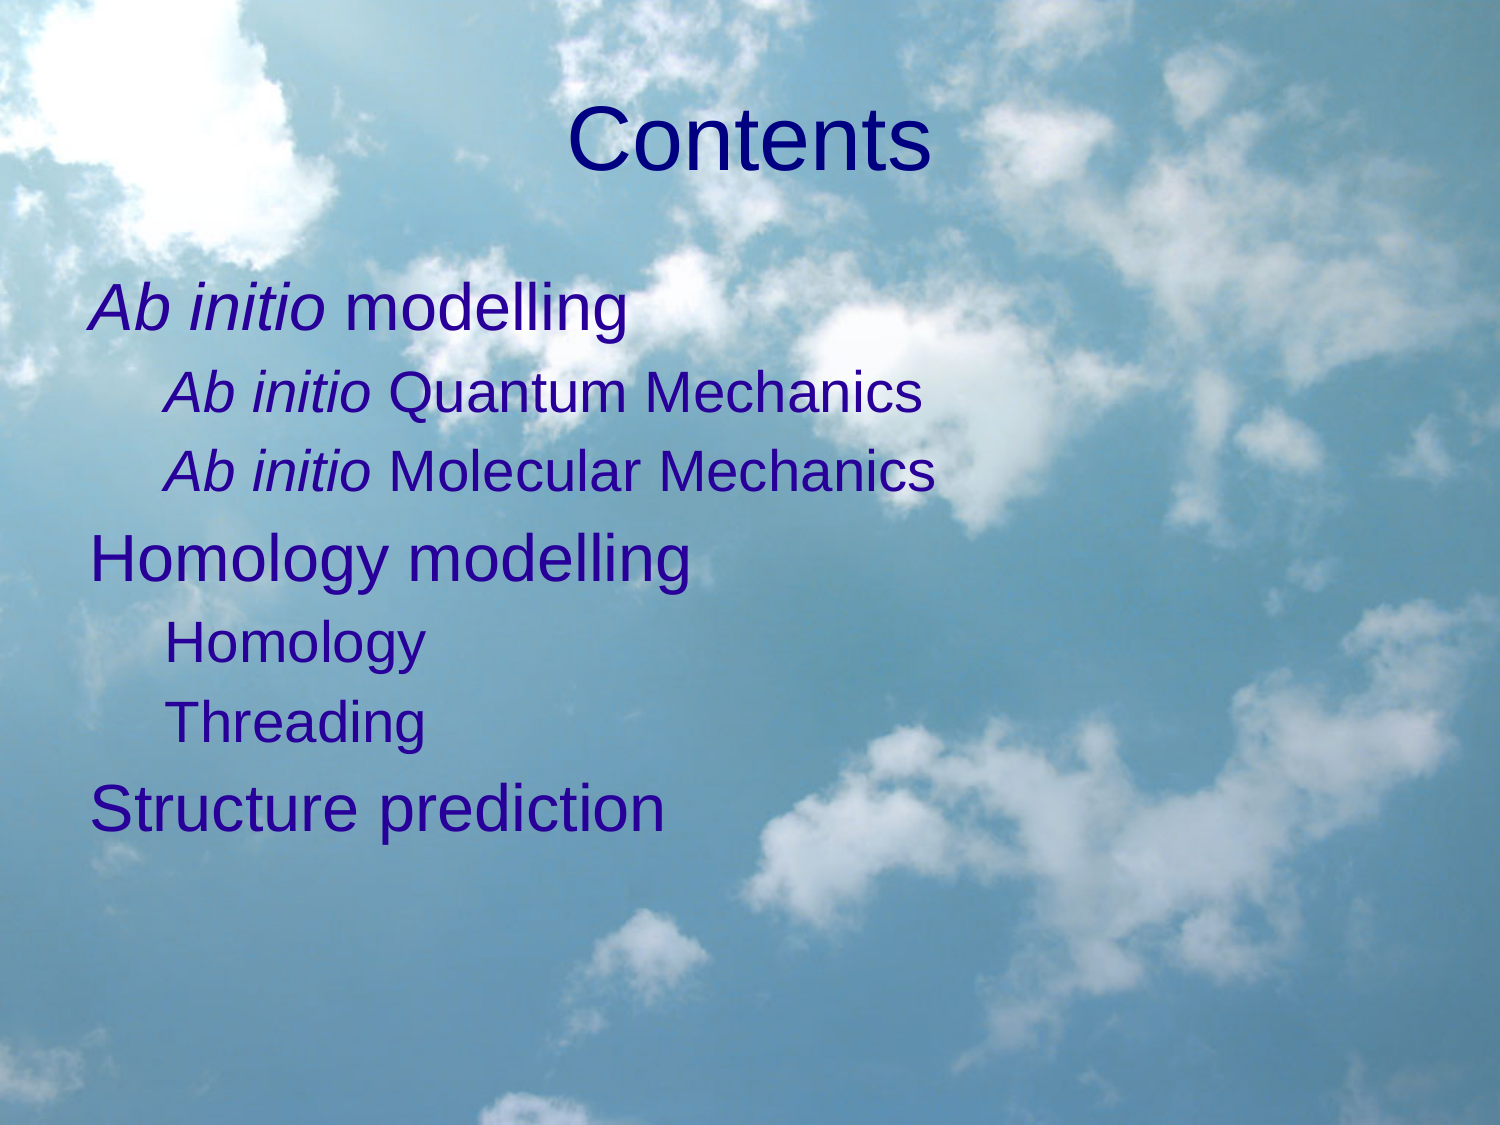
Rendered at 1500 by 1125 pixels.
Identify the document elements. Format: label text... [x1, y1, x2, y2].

title Contents [75, 45, 1426, 233]
picture [0, 0, 1500, 1125]
list Ab initio modelling Ab initio Quantum Mechanics Ab initio Molecular Mechanics Homology modelling Homology Threading Structure prediction [75, 262, 1426, 870]
